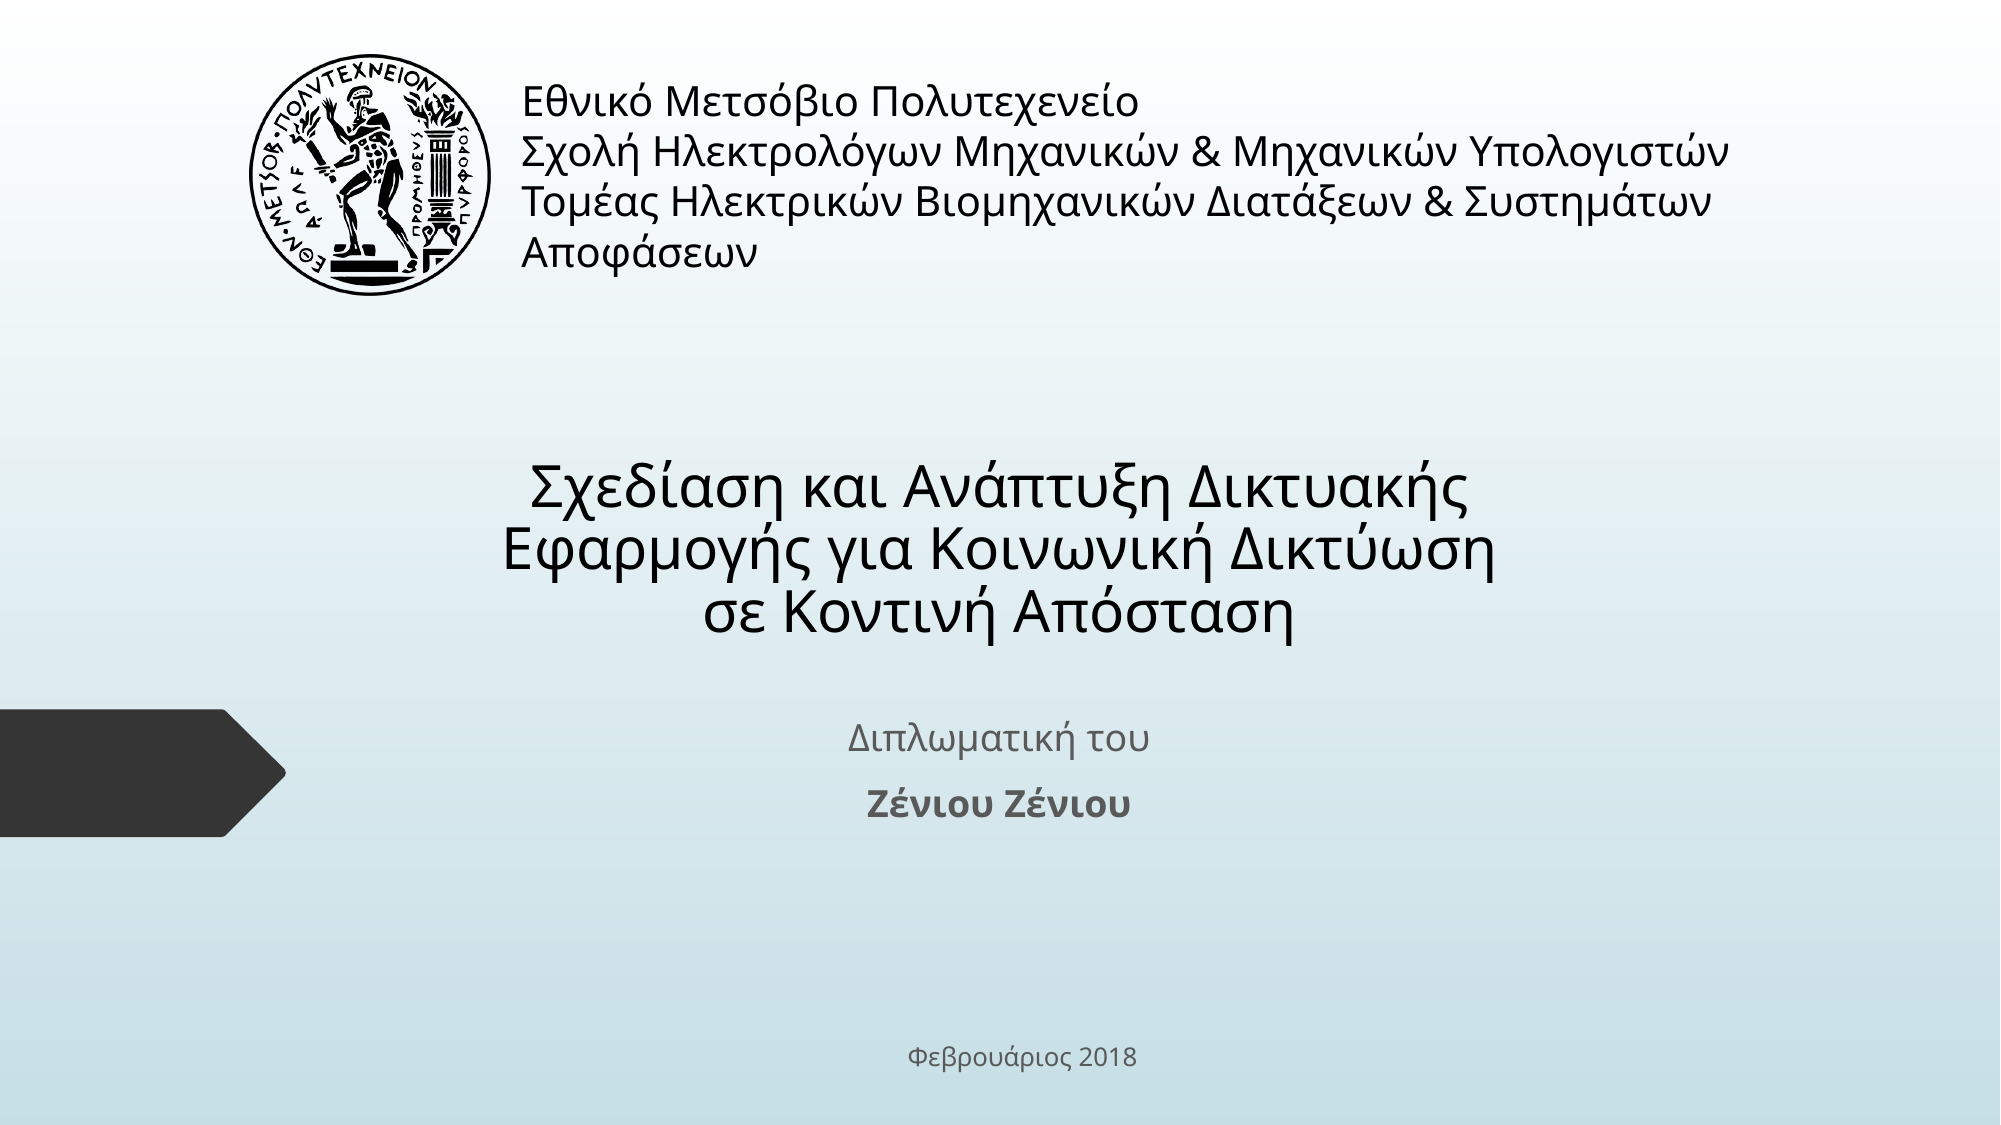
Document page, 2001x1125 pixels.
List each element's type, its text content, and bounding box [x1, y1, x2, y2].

picture [249, 54, 491, 296]
text_box Σχεδίαση και Ανάπτυξη Δικτυακής Εφαρμογής για Κοινωνική Δικτύωση σε Κοντινή Απόσταση [417, 426, 1582, 676]
text_box Φεβρουάριος 2018 [583, 1032, 1463, 1079]
title Εθνικό Μετσόβιο Πολυτεχενείο Σχολή Ηλεκτρολόγων Μηχανικών & Μηχανικών Υπολογιστών Τομέας Ηλεκτρικών Βιομηχανικών Διατάξεων & Συστημάτων Αποφάσεων [506, 50, 1777, 300]
subtitle Διπλωματική του Ζένιου Ζένιου [559, 706, 1439, 897]
